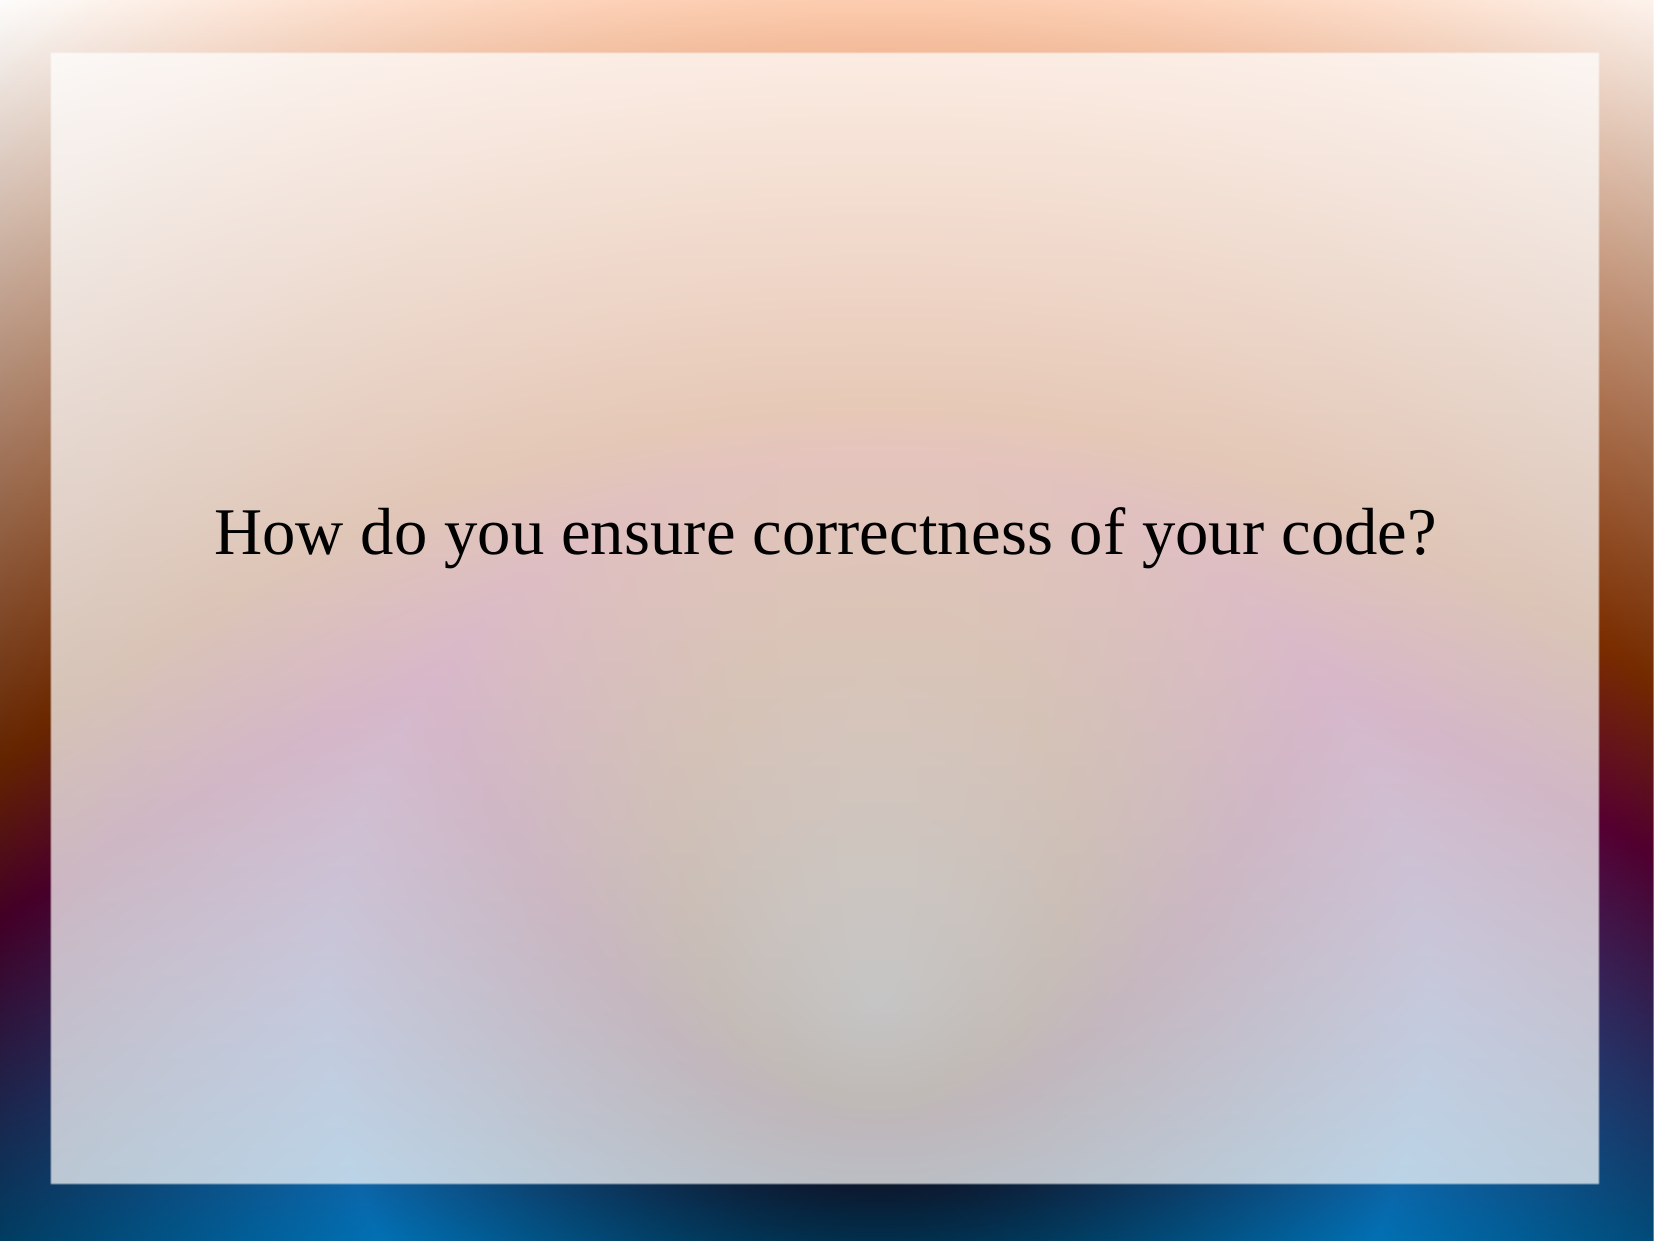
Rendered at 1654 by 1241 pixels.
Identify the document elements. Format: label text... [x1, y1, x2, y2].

subtitle How do you ensure correctness of your code? [82, 55, 1571, 1010]
picture [0, 0, 1654, 1241]
